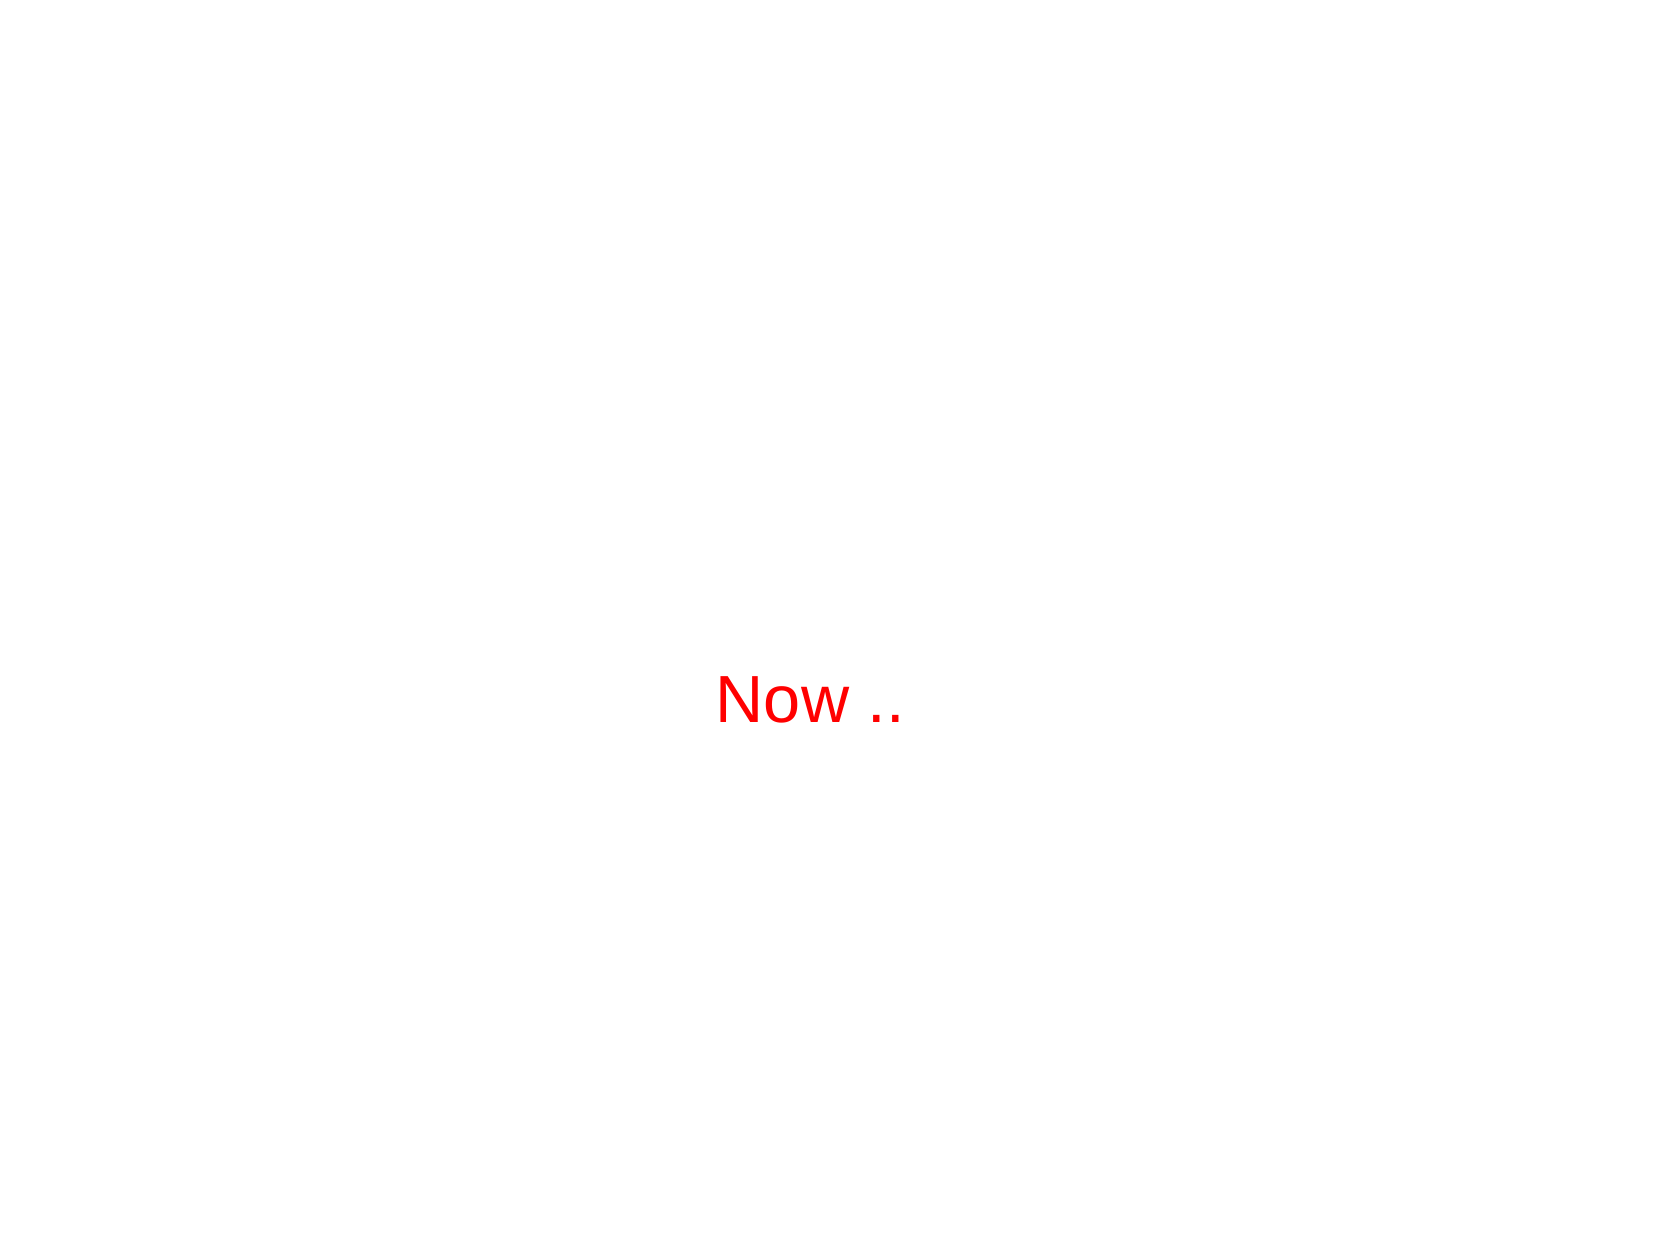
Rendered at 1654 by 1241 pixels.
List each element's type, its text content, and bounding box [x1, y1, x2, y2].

subtitle Now .. [82, 297, 1538, 1102]
